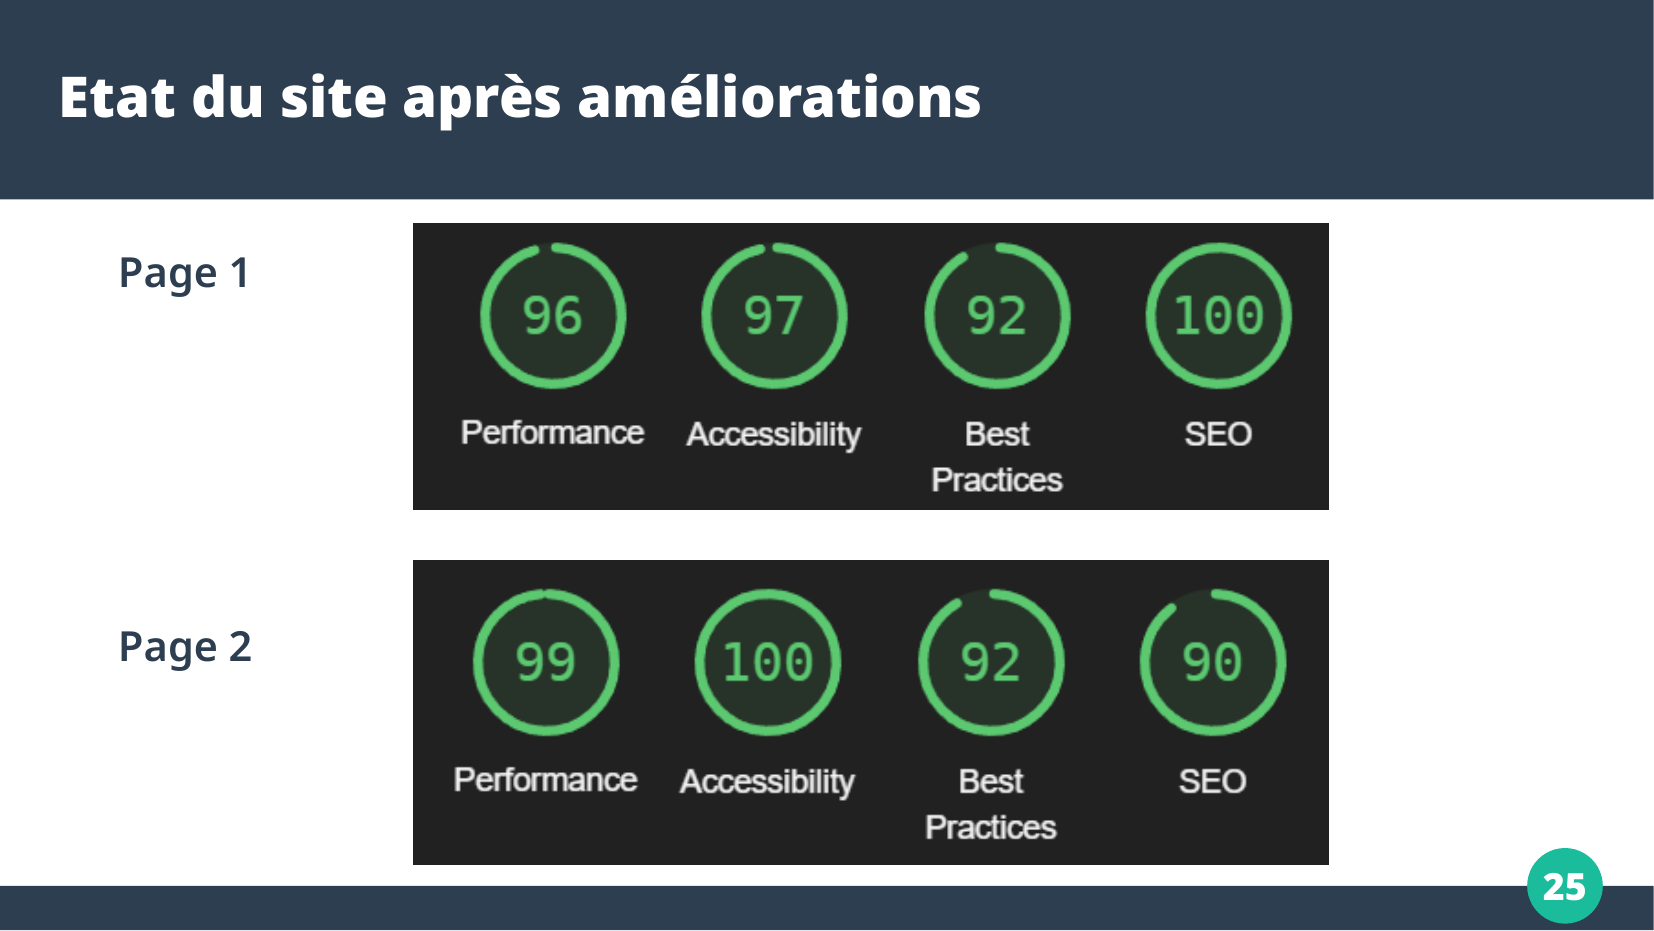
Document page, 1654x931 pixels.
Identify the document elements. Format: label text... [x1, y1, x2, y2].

picture [413, 560, 1329, 865]
title Etat du site après améliorations [59, 37, 1595, 156]
list Page 1 Page 2 [59, 243, 1595, 680]
picture [413, 223, 1329, 510]
